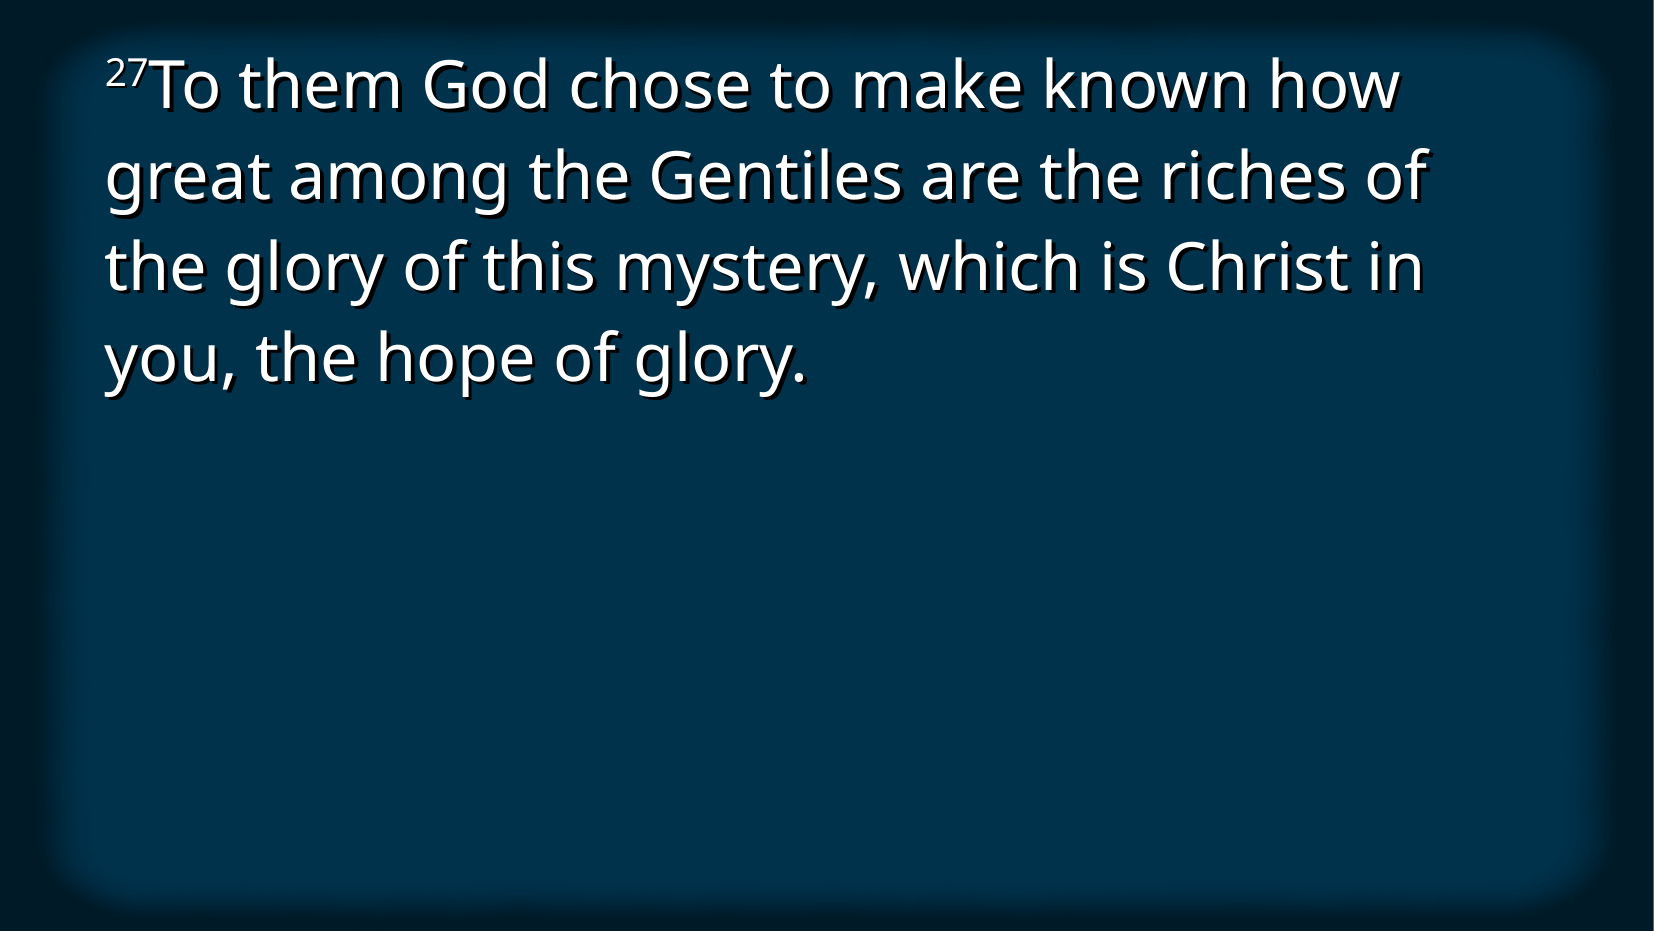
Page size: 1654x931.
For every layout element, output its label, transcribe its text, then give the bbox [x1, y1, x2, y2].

picture [0, 0, 1654, 931]
text_box 27To them God chose to make known how great among the Gentiles are the riches of the glory of this mystery, which is Christ in you, the hope of glory. [90, 30, 1561, 400]
